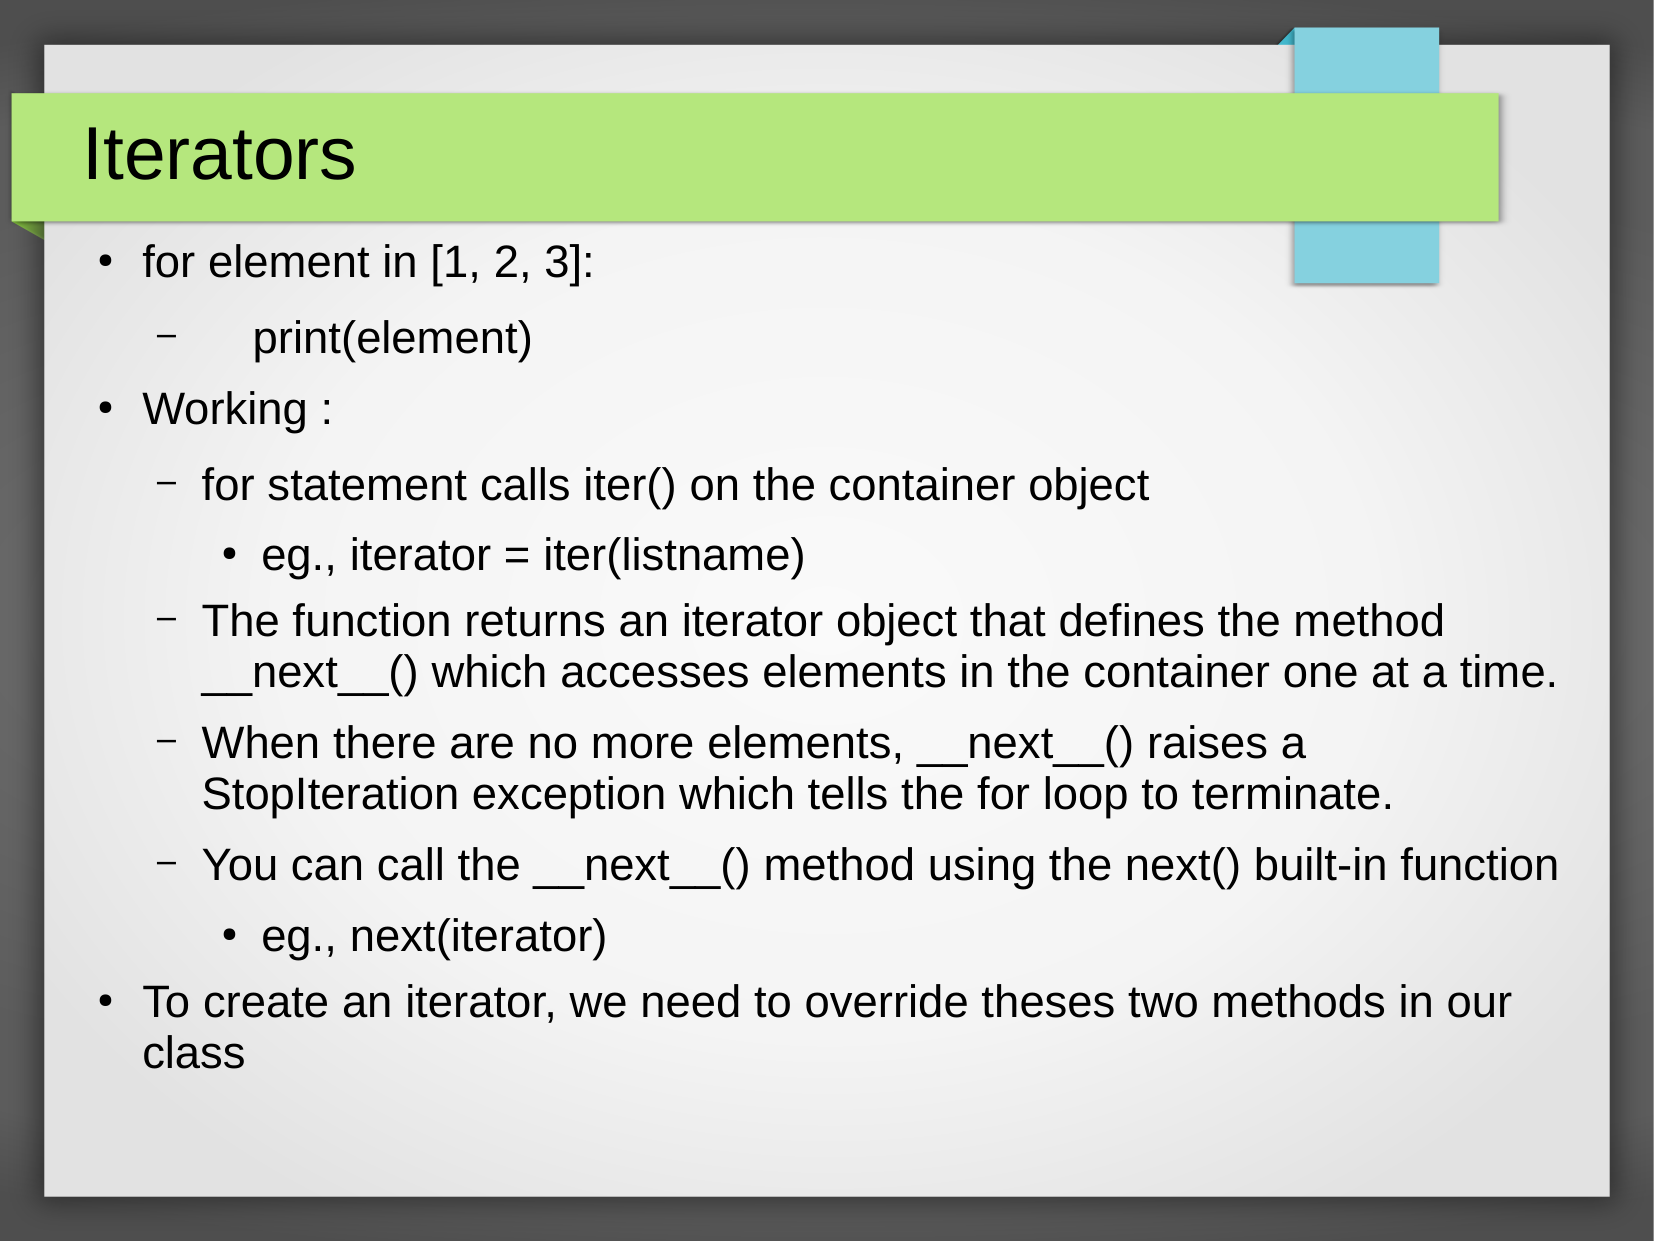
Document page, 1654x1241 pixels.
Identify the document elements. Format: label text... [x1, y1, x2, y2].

picture [0, 0, 1654, 1241]
list for element in [1, 2, 3]: print(element) Working : for statement calls iter() on the container object eg., iterator = iter(listname) The function returns an iterator object that defines the method __next__() which accesses elements in the container one at a time. When there are no more elements, __next__() raises a StopIteration exception which tells the for loop to terminate. You can call the __next__() method using the next() built-in function eg., next(iterator) To create an iterator, we need to override theses two methods in our class [82, 236, 1571, 1158]
title Iterators [82, 94, 1264, 213]
